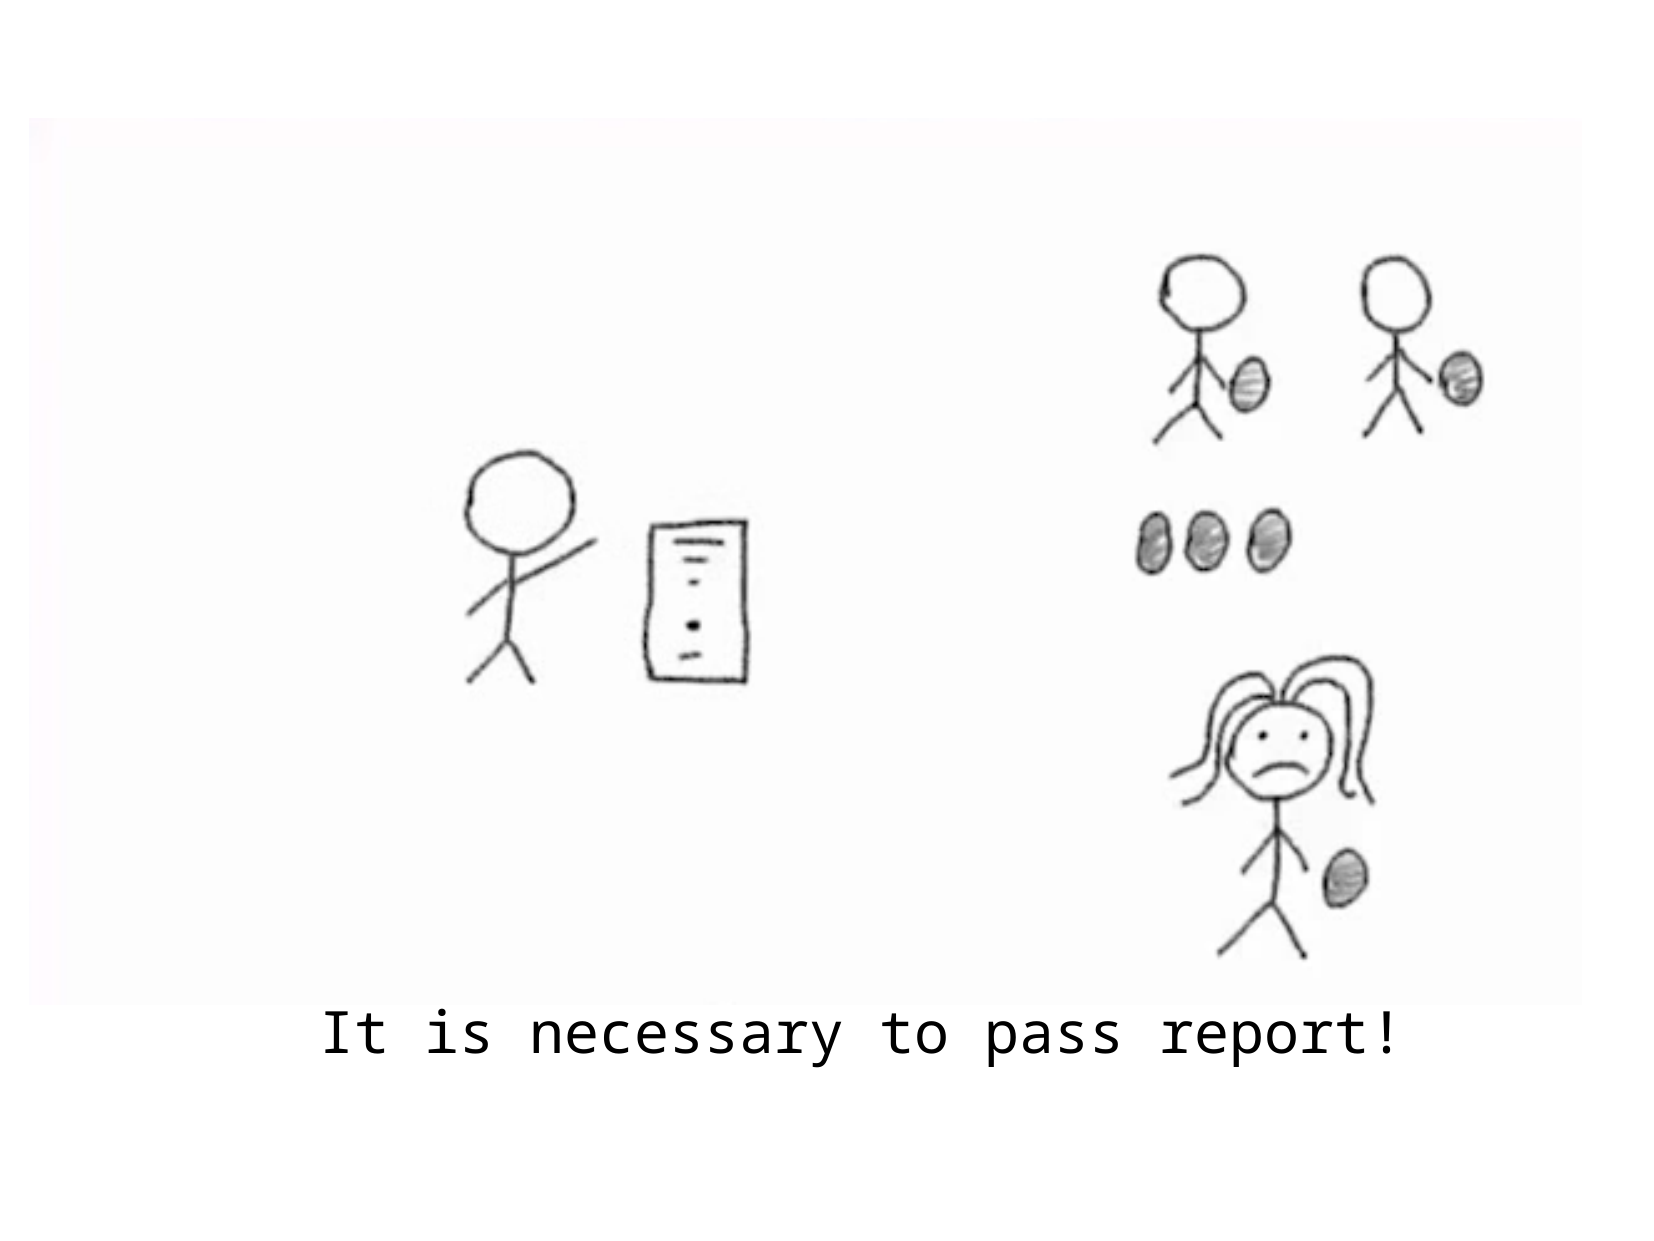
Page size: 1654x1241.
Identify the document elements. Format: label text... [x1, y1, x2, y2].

title It is necessary to pass report! [118, 926, 1607, 1134]
picture [29, 118, 1582, 1005]
